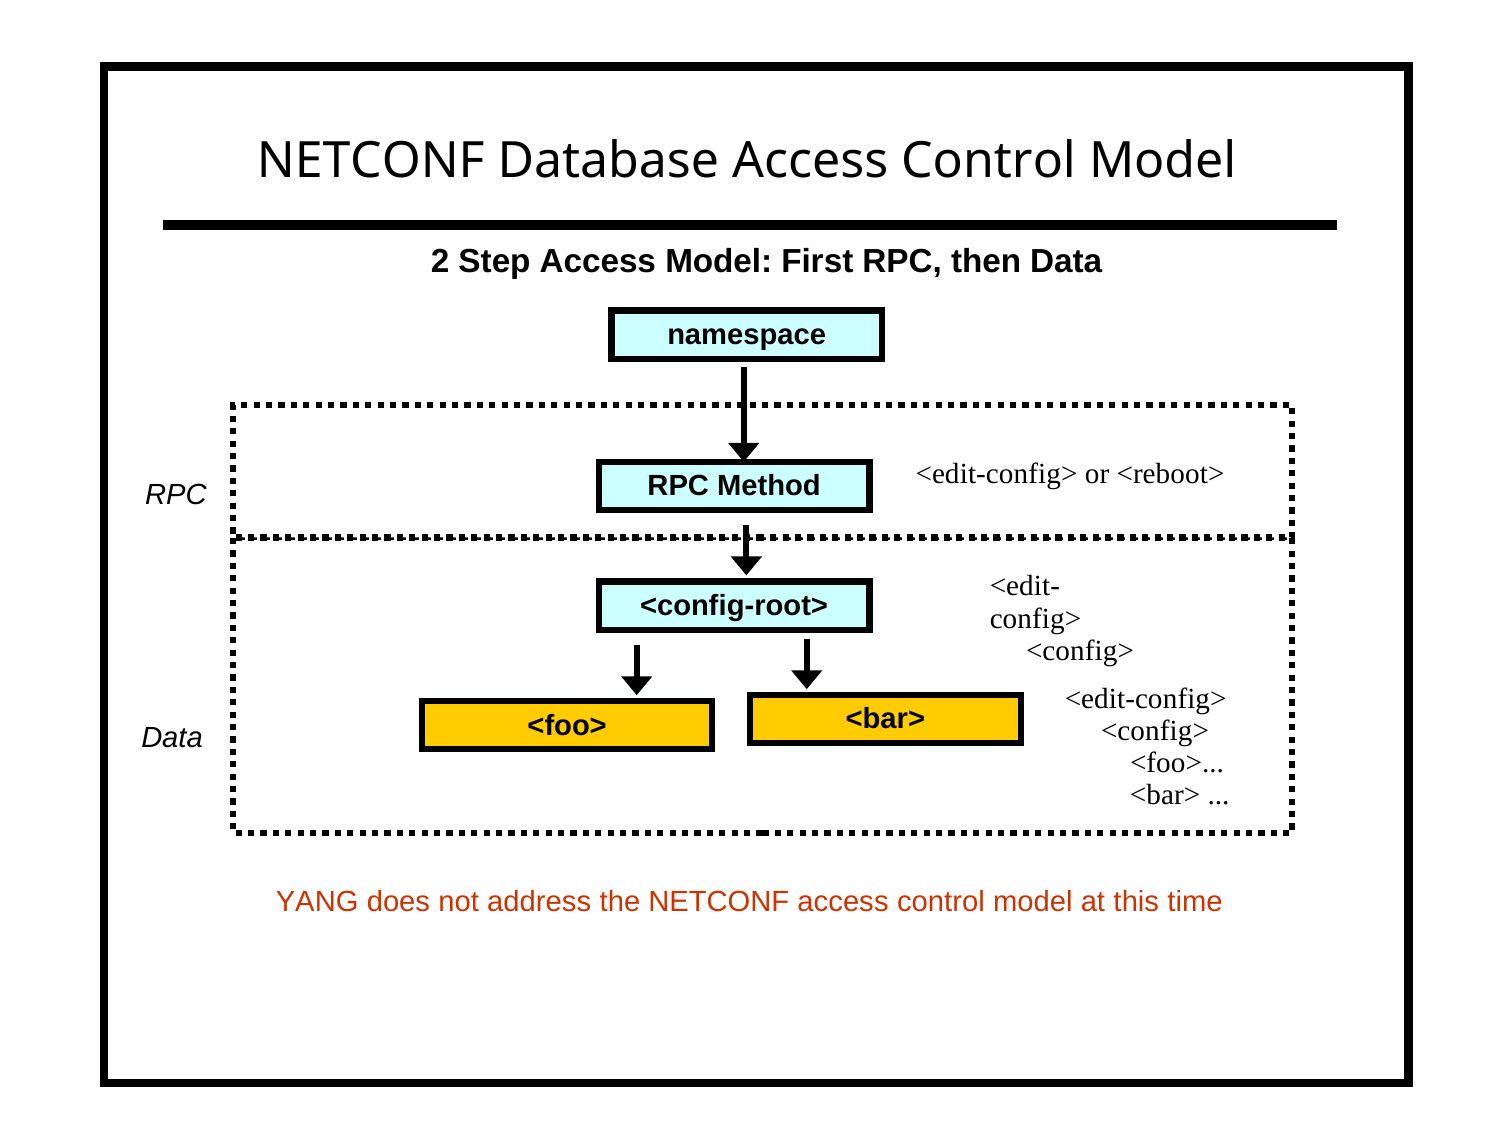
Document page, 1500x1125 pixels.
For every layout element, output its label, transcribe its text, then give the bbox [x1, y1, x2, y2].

text_box <foo> [422, 701, 712, 750]
text_box RPC Method [598, 461, 870, 510]
text_box <edit-config> <config> <foo>... <bar> ... [1050, 675, 1276, 819]
text_box <edit-config> <config> [975, 562, 1166, 675]
text_box <bar> [750, 694, 1021, 744]
title NETCONF Database Access Control Model [162, 87, 1332, 200]
text_box <edit-config> or <reboot> [900, 450, 1240, 498]
text_box 2 Step Access Model: First RPC, then Data [416, 234, 1147, 288]
text_box RPC [130, 470, 222, 519]
text_box <config-root> [598, 581, 870, 630]
text_box namespace [611, 310, 883, 359]
text_box [233, 404, 1292, 834]
text_box YANG does not address the NETCONF access control model at this time [261, 877, 1239, 926]
text_box Data [126, 713, 218, 763]
